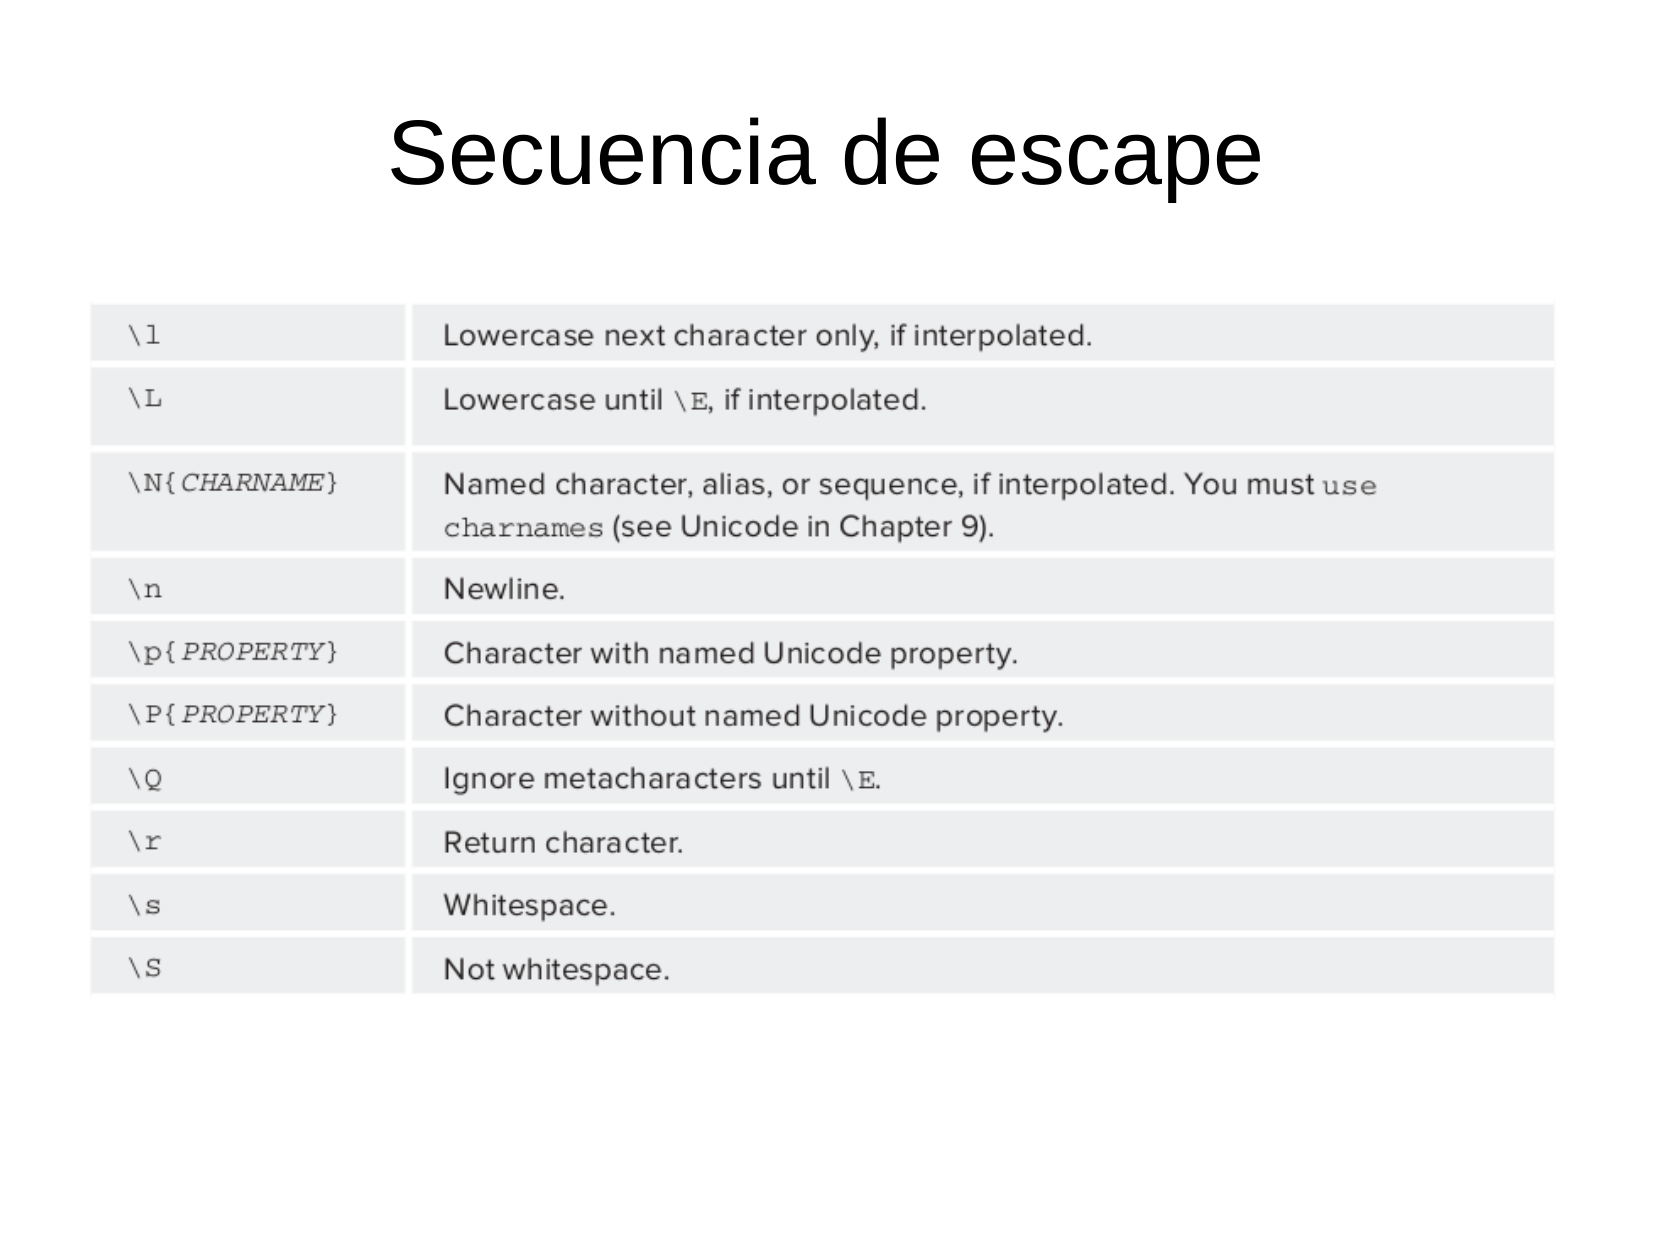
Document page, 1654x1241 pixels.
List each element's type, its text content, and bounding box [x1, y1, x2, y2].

picture [82, 300, 1571, 1000]
title Secuencia de escape [82, 49, 1571, 257]
